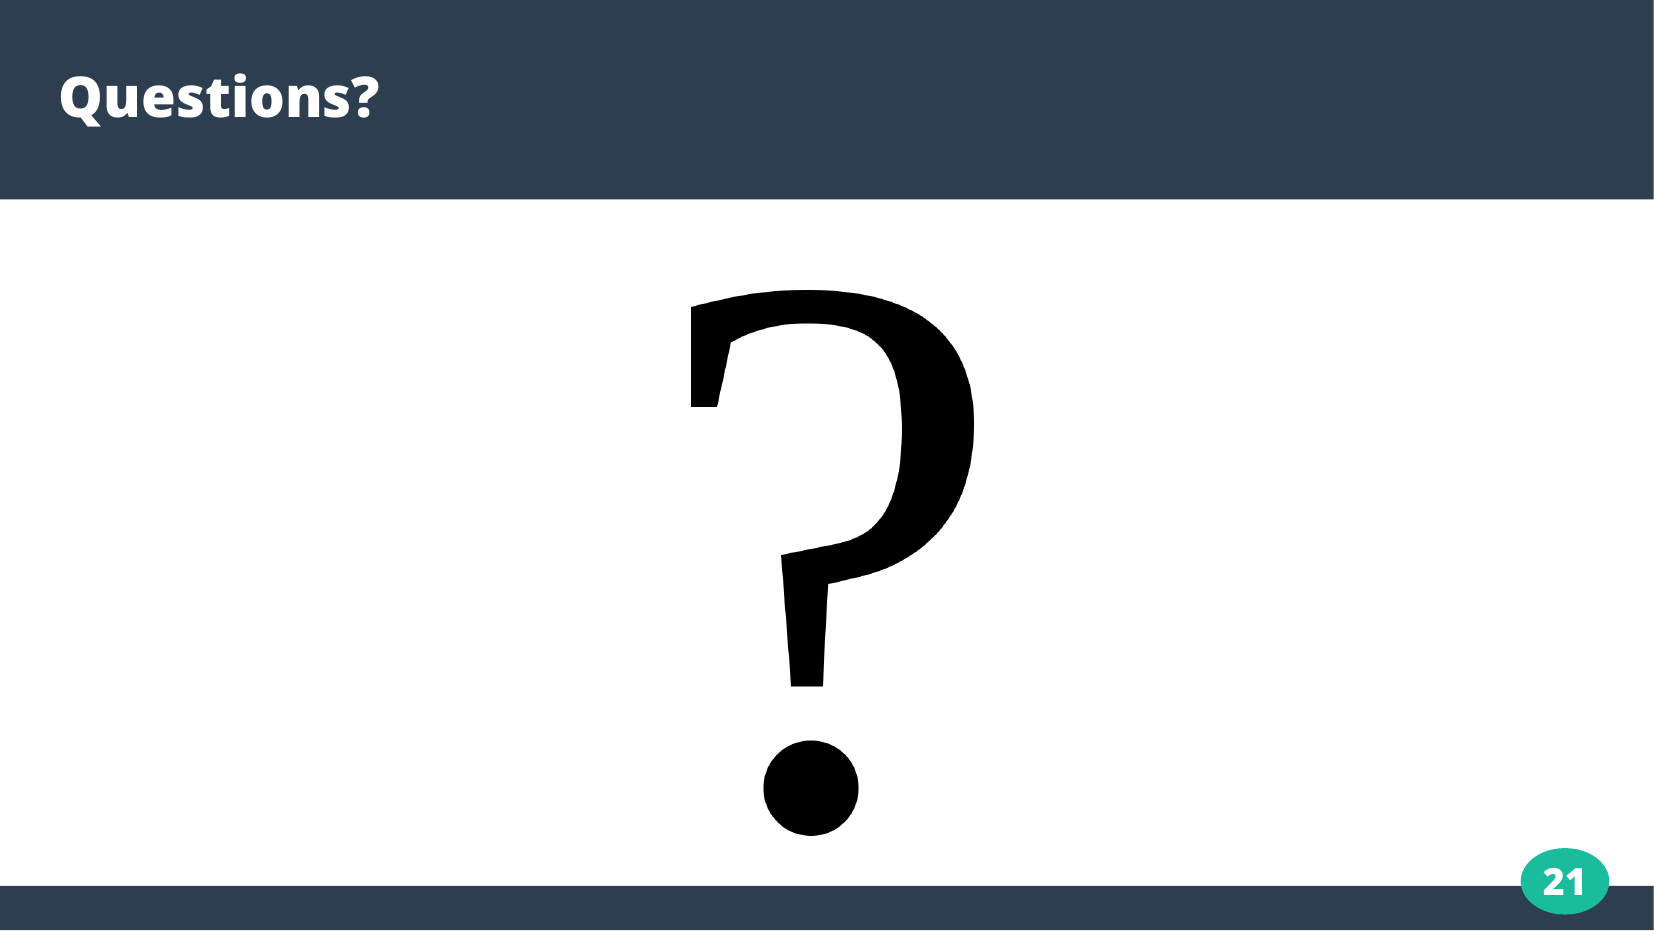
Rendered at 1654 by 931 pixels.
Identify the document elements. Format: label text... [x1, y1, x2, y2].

picture [649, 243, 1004, 864]
title Questions? [59, 37, 1595, 155]
